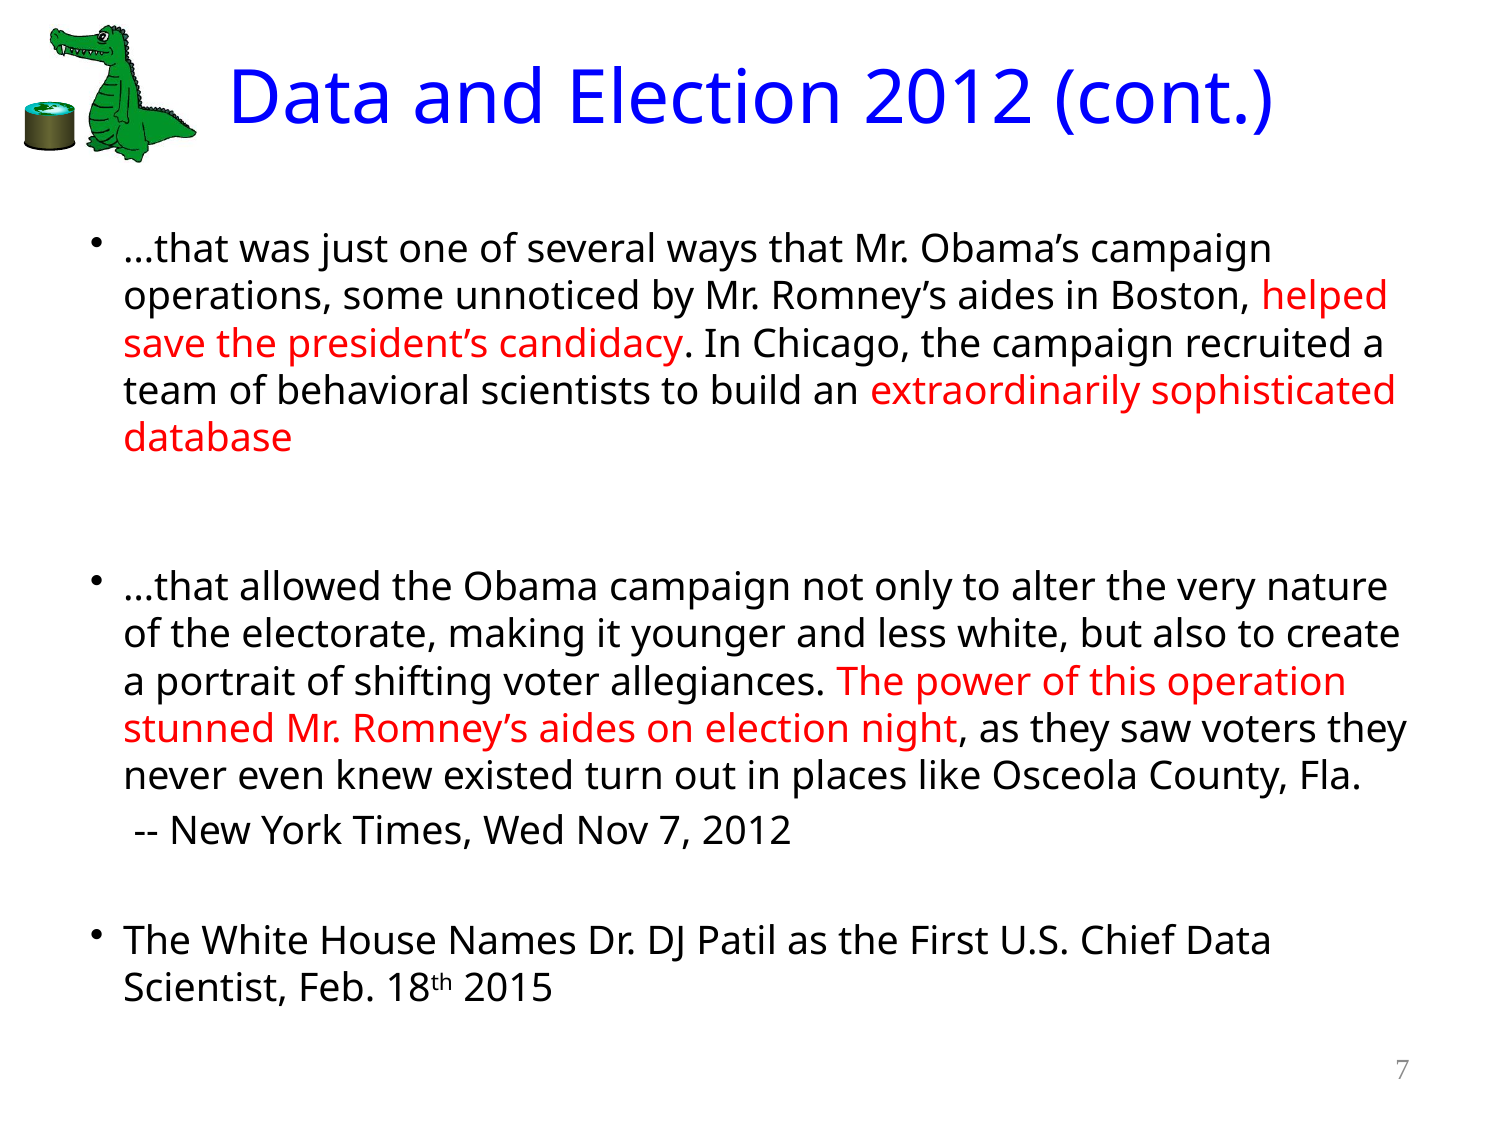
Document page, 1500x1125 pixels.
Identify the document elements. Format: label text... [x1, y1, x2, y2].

picture [49, 24, 197, 163]
list …that was just one of several ways that Mr. Obama’s campaign operations, some unnoticed by Mr. Romney’s aides in Boston, helped save the president’s candidacy. In Chicago, the campaign recruited a team of behavioral scientists to build an extraordinarily sophisticated database …that allowed the Obama campaign not only to alter the very nature of the electorate, making it younger and less white, but also to create a portrait of shifting voter allegiances. The power of this operation stunned Mr. Romney’s aides on election night, as they saw voters they never even knew existed turn out in places like Osceola County, Fla. -- New York Times, Wed Nov 7, 2012 The White House Names Dr. DJ Patil as the First U.S. Chief Data Scientist, Feb. 18th 2015 [75, 215, 1425, 1038]
title Data and Election 2012 (cont.) [212, 0, 1388, 188]
slide_number <number> [1074, 1042, 1425, 1103]
